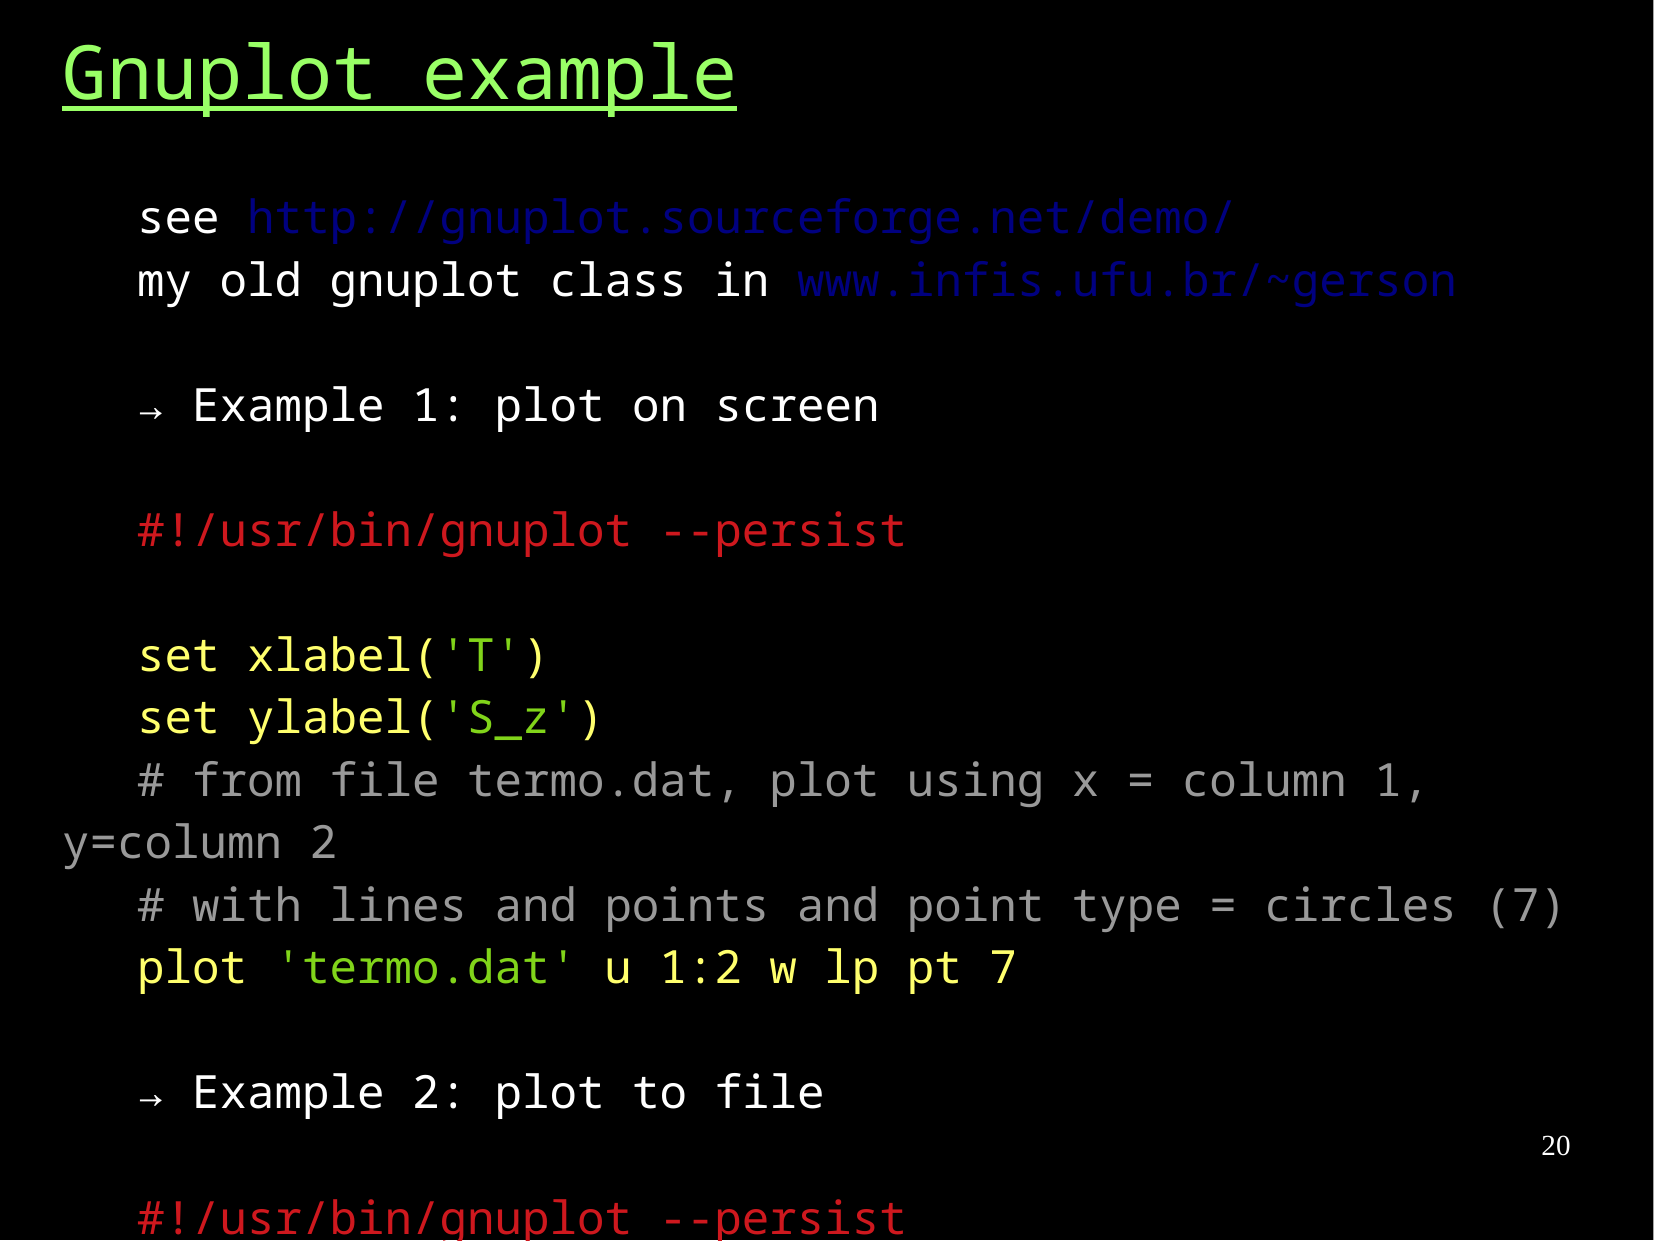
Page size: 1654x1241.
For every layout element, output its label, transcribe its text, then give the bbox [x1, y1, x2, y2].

text_box Gnuplot example see http://gnuplot.sourceforge.net/demo/ my old gnuplot class in www.infis.ufu.br/~gerson → Example 1: plot on screen #!/usr/bin/gnuplot --persist set xlabel('T') set ylabel('S_z') # from file termo.dat, plot using x = column 1, y=column 2 # with lines and points and point type = circles (7) plot 'termo.dat' u 1:2 w lp pt 7 → Example 2: plot to file #!/usr/bin/gnuplot --persist set terminal png size 800,600 nocrop set output "gpfigure.png" set xlabel('T') set ylabel('S_z') plot 'termo.dat' u 1:2 w lp pt 7 [47, 12, 1607, 1201]
